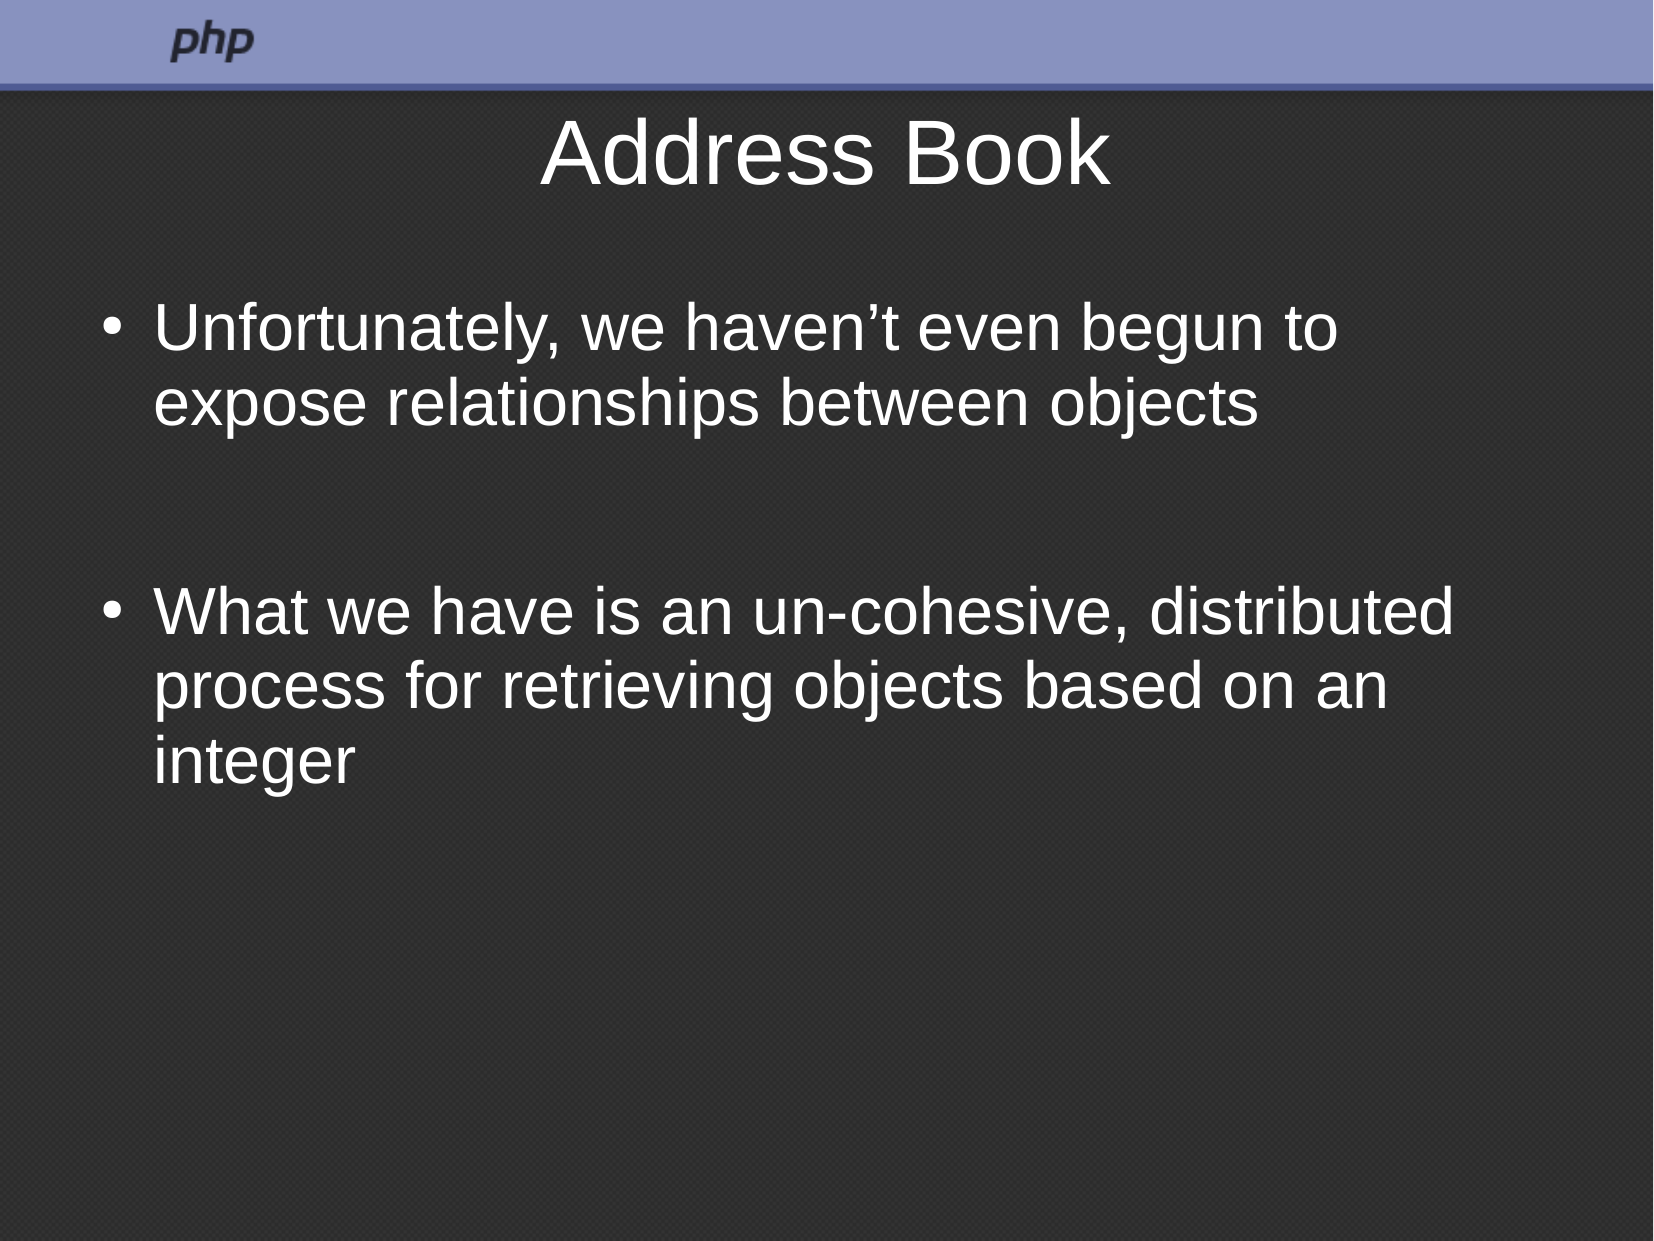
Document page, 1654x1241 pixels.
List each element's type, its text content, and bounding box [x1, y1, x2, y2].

title Address Book [82, 49, 1571, 257]
list Unfortunately, we haven’t even begun to expose relationships between objects What we have is an un-cohesive, distributed process for retrieving objects based on an integer [82, 290, 1571, 1010]
picture [0, 0, 1654, 1241]
